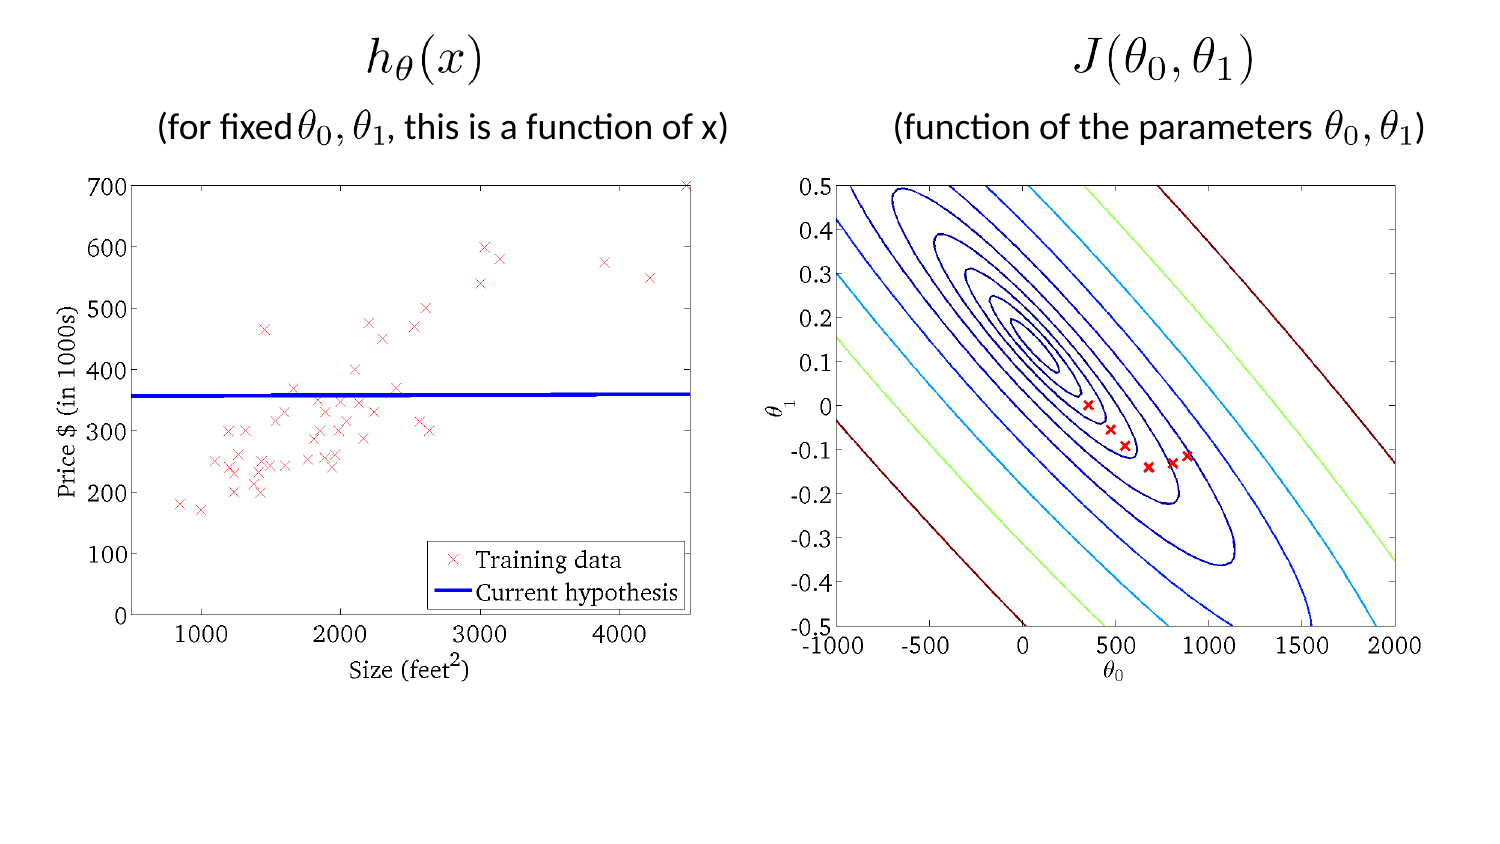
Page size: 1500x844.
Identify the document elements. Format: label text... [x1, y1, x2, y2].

picture [1325, 109, 1411, 146]
text_box (function of the parameters ) [877, 94, 1442, 155]
picture [298, 109, 384, 146]
picture [367, 34, 480, 85]
text_box (for fixed , this is a function of x) [141, 94, 745, 155]
picture [1074, 34, 1252, 85]
picture [37, 144, 1463, 685]
